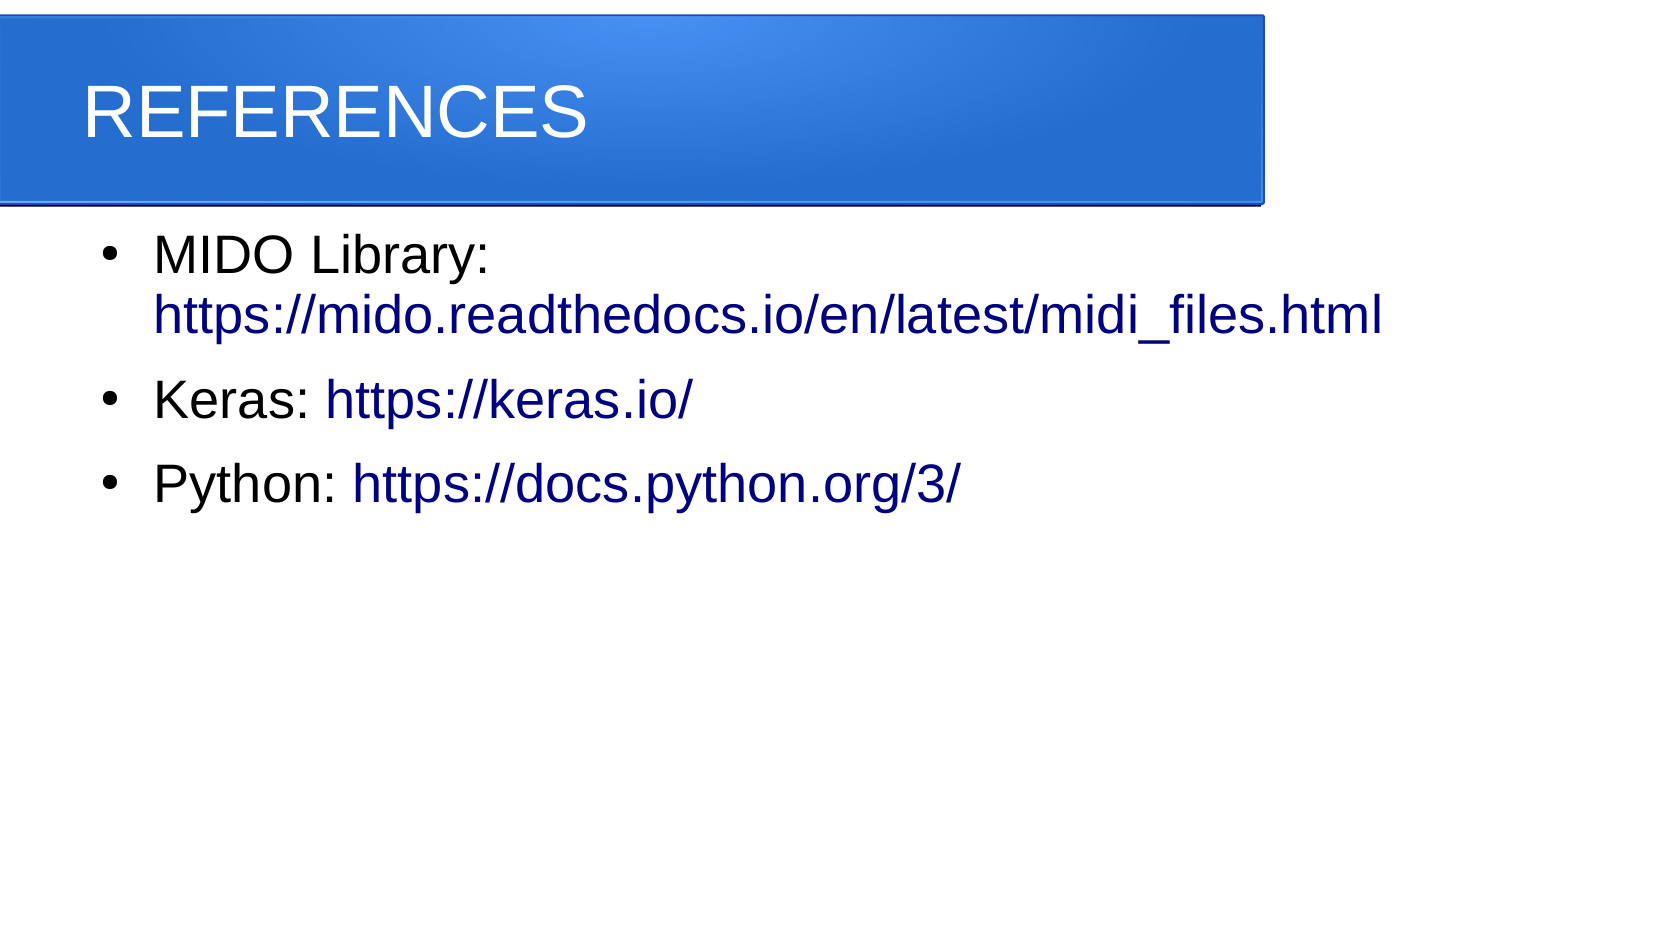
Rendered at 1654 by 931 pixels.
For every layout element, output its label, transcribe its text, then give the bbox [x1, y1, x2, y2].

title REFERENCES [82, 35, 1235, 189]
list MIDO Library: https://mido.readthedocs.io/en/latest/midi_files.html Keras: https://keras.io/ Python: https://docs.python.org/3/ [82, 224, 1571, 764]
